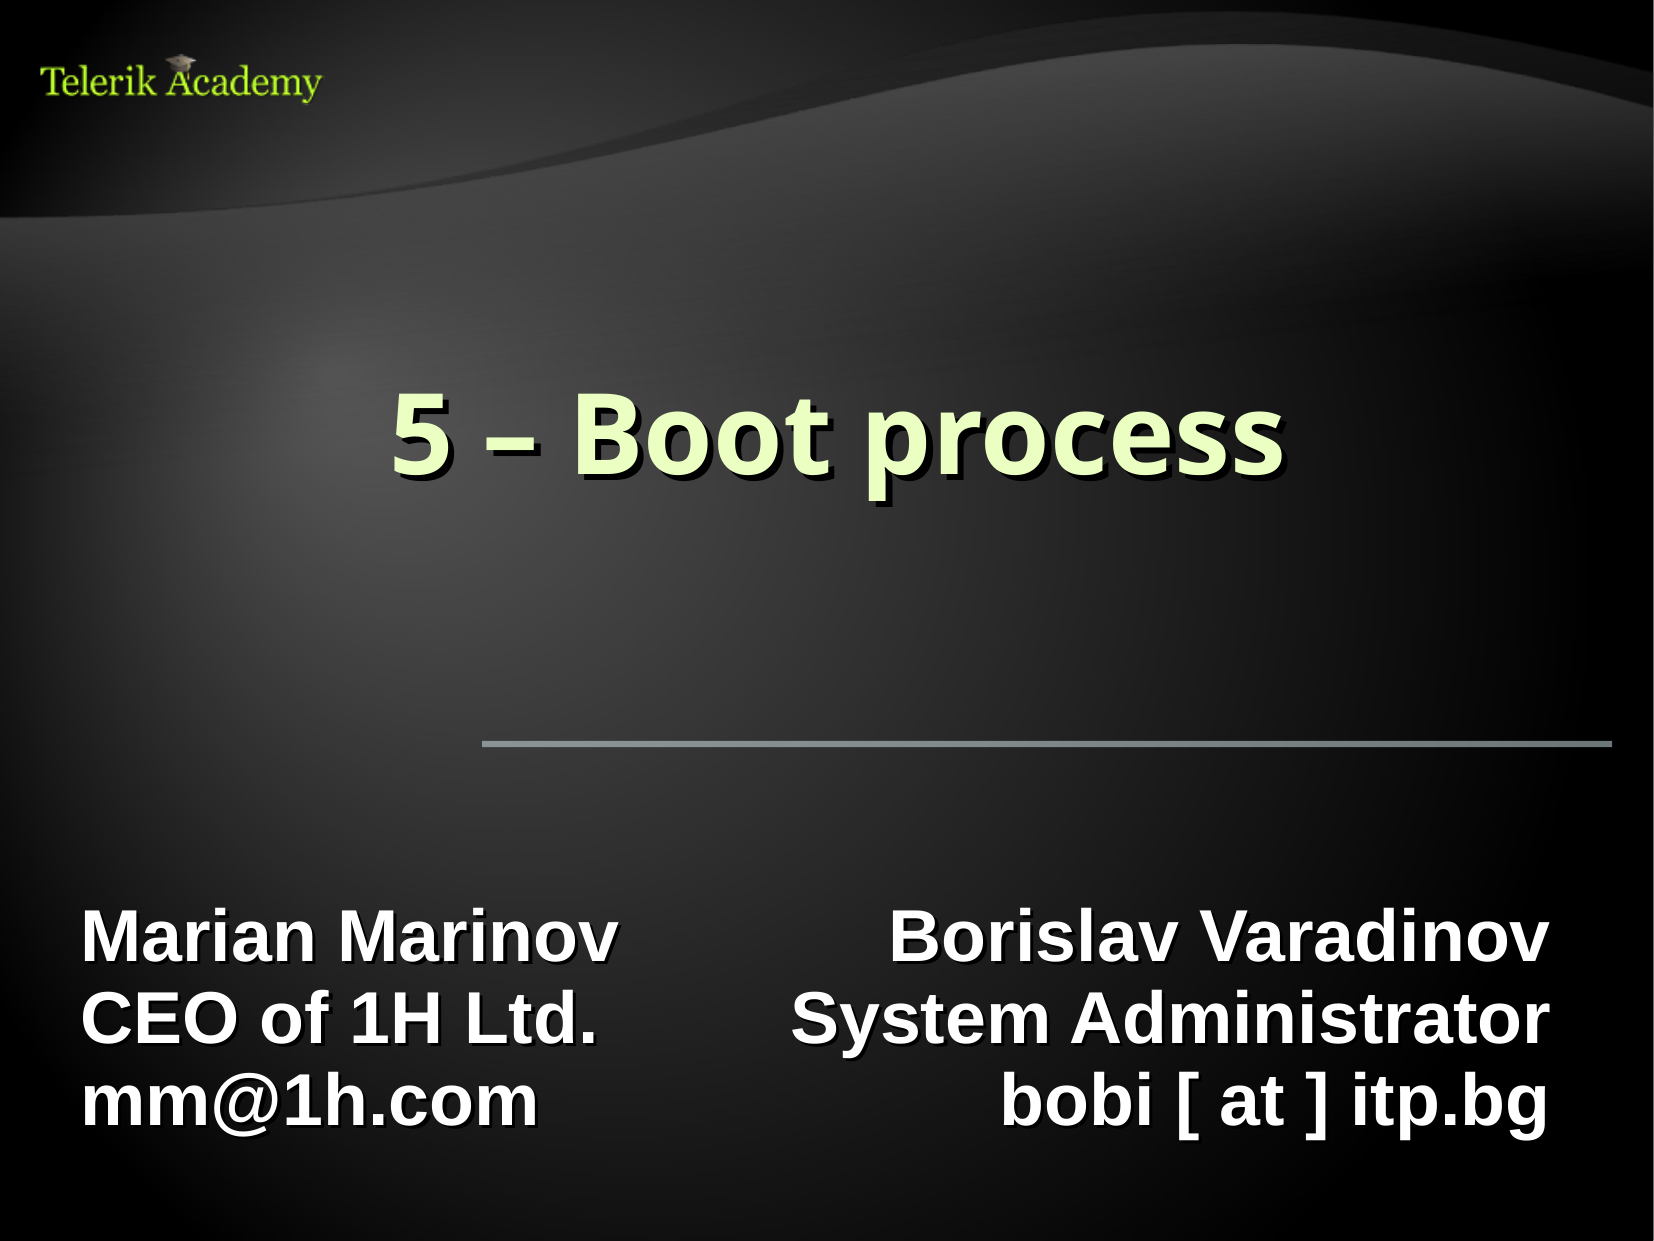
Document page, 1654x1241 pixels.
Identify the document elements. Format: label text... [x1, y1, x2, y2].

title 5 – Boot process [94, 293, 1583, 569]
text_box Borislav Varadinov System Administrator bobi [ at ] itp.bg [777, 800, 1552, 1236]
subtitle Marian Marinov CEO of 1H Ltd. mm@1h.com [80, 800, 687, 1236]
picture [0, 0, 1654, 1241]
